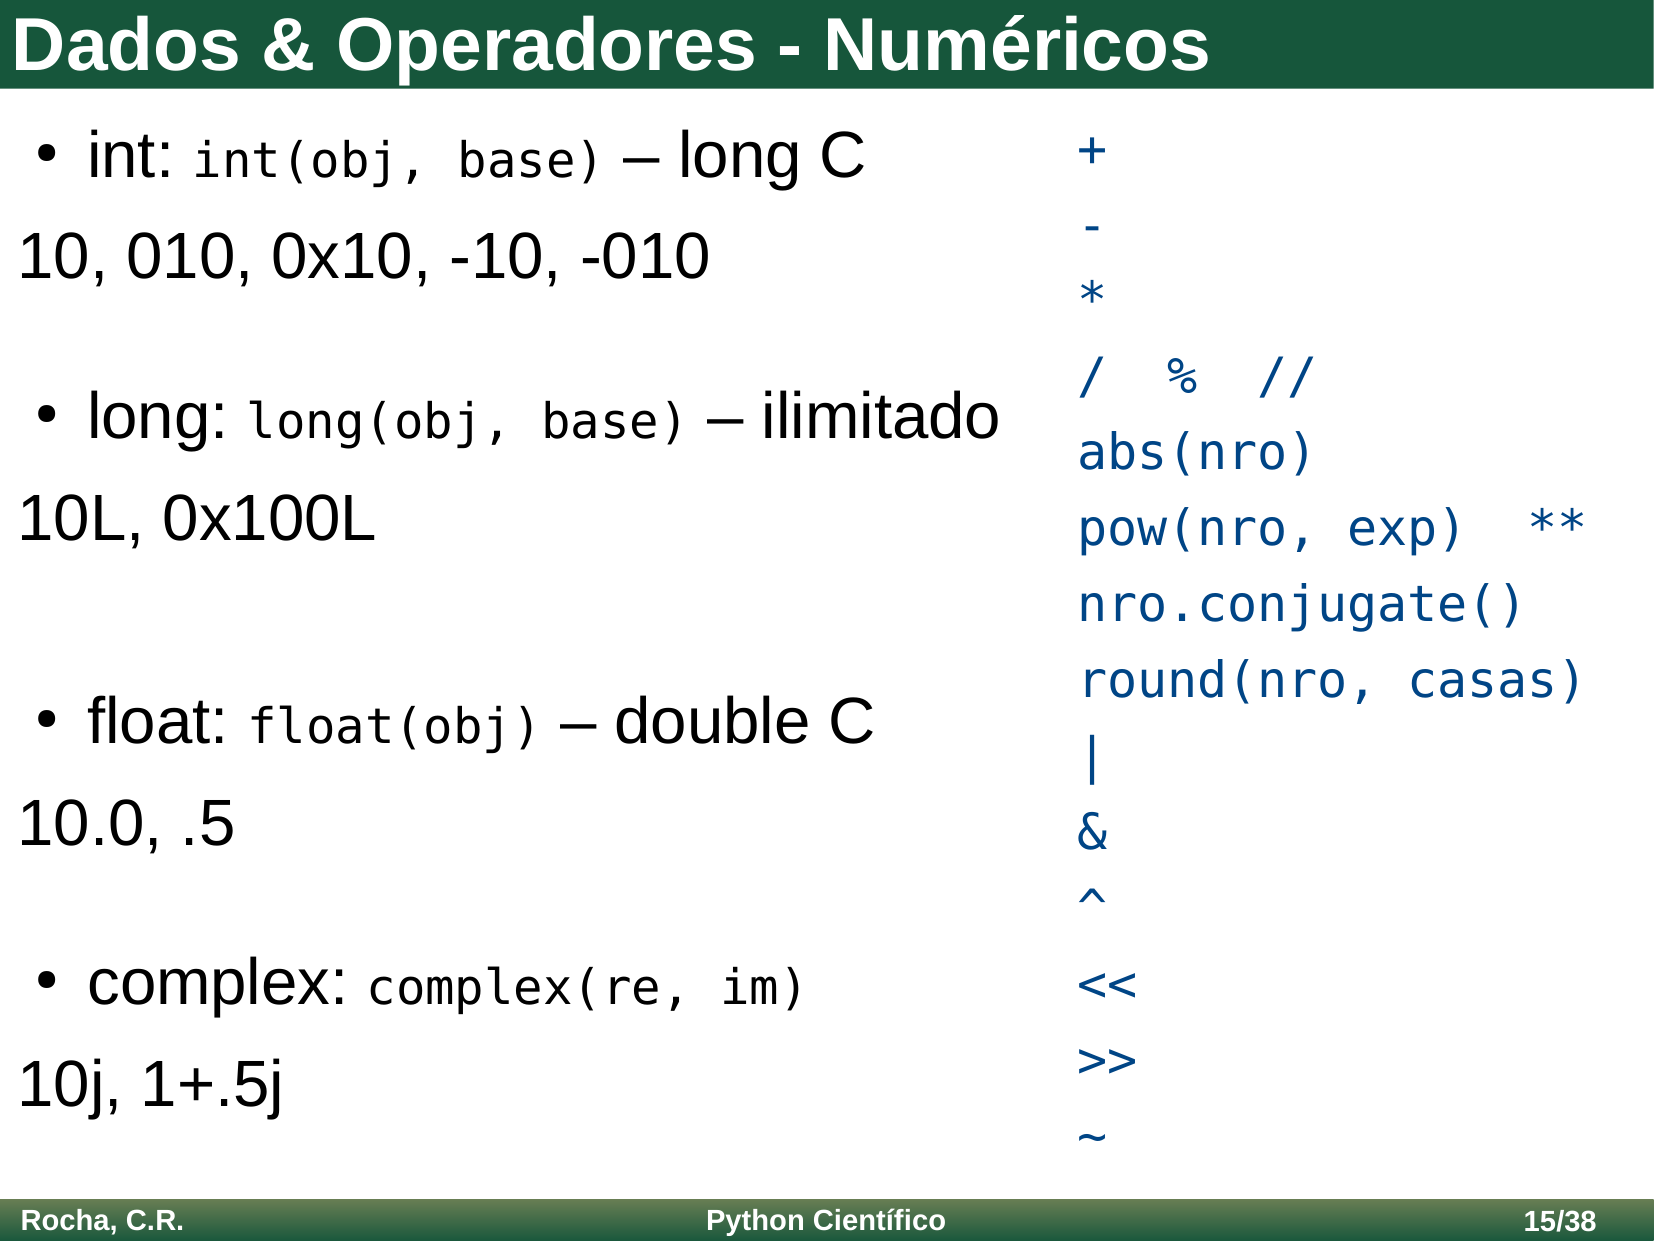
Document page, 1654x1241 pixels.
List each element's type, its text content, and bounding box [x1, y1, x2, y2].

title Dados & Operadores - Numéricos [11, 0, 1625, 89]
text_box + - * / % // abs(nro) pow(nro, exp) ** nro.conjugate() round(nro, casas) | & ^ << >> ~ [1062, 112, 1625, 1173]
list int: int(obj, base) – long C 10, 010, 0x10, -10, -010 long: long(obj, base) – ilimitado 10L, 0x100L float: float(obj) – double C 10.0, .5 complex: complex(re, im) 10j, 1+.5j [17, 118, 1062, 1123]
